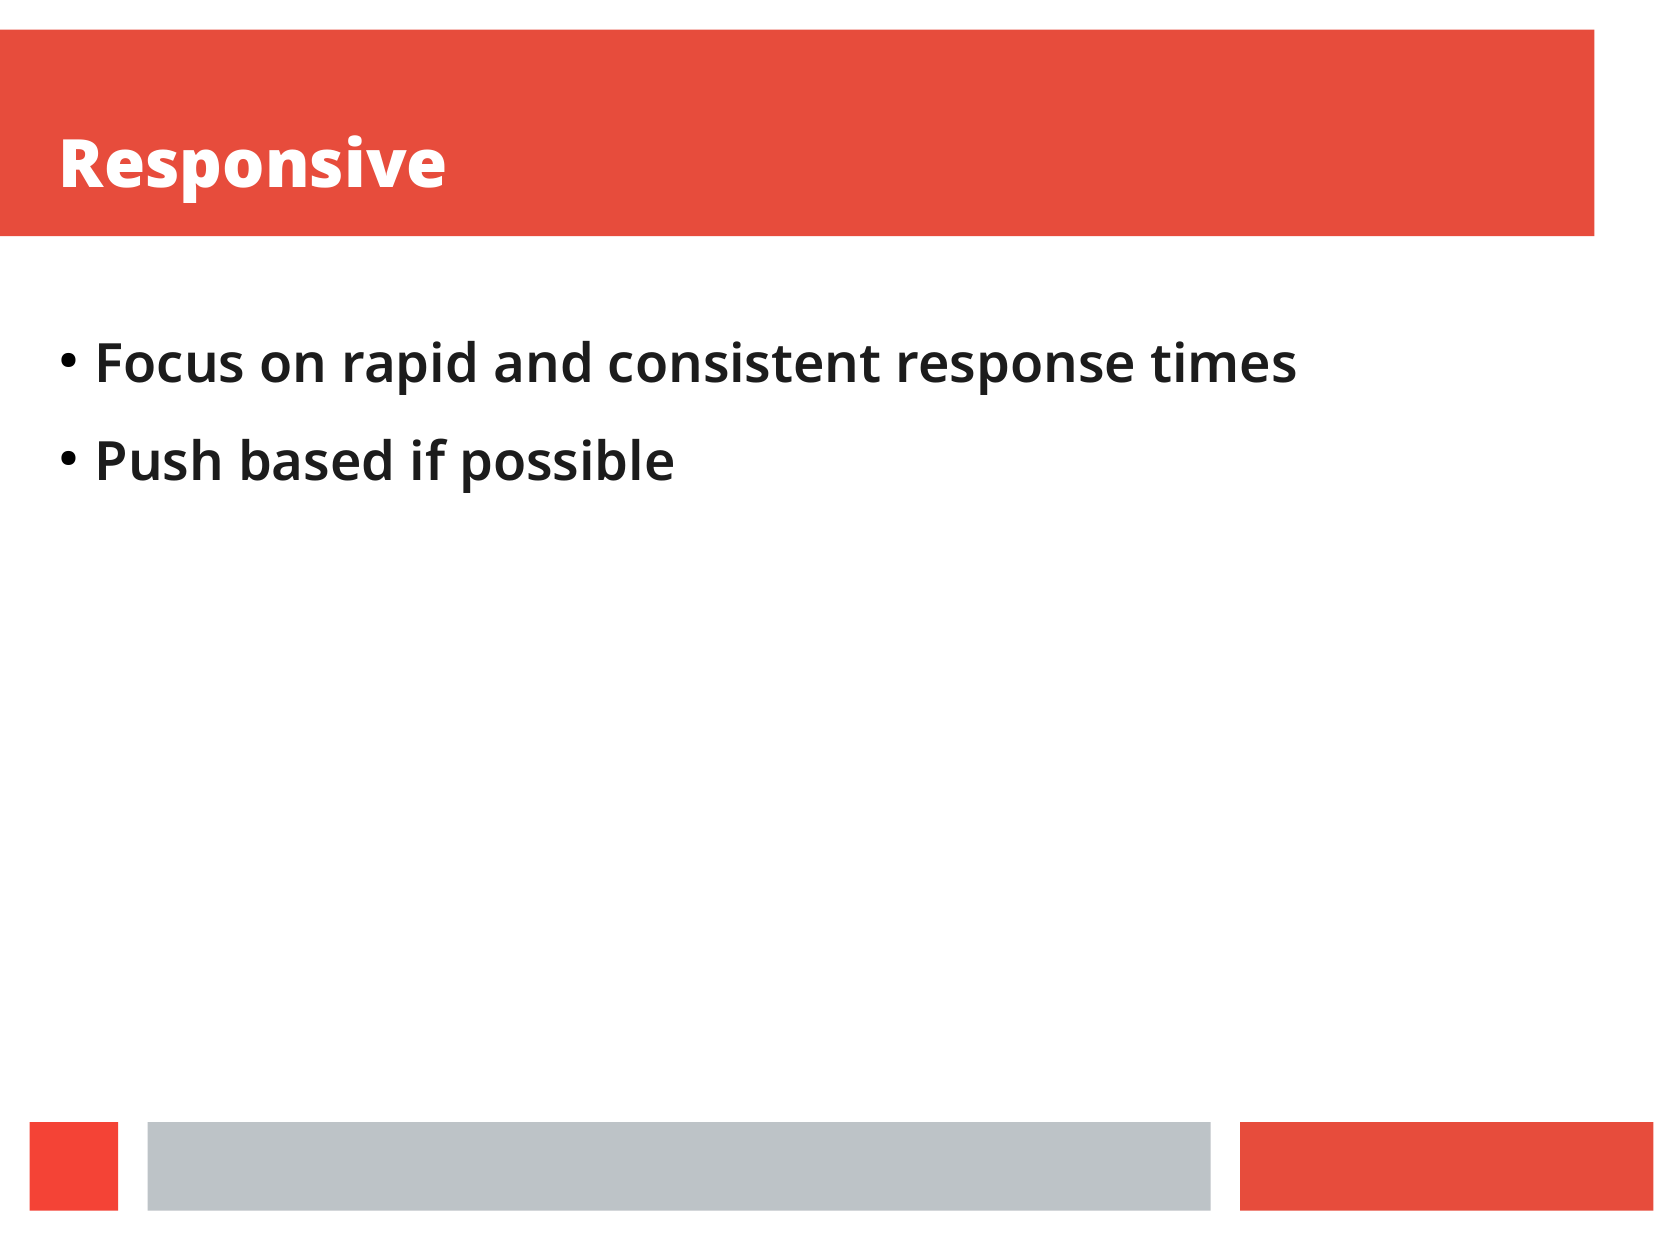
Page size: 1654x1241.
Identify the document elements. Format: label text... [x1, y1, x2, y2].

title Responsive [59, 59, 1595, 207]
list Focus on rapid and consistent response times Push based if possible [59, 324, 1565, 1093]
